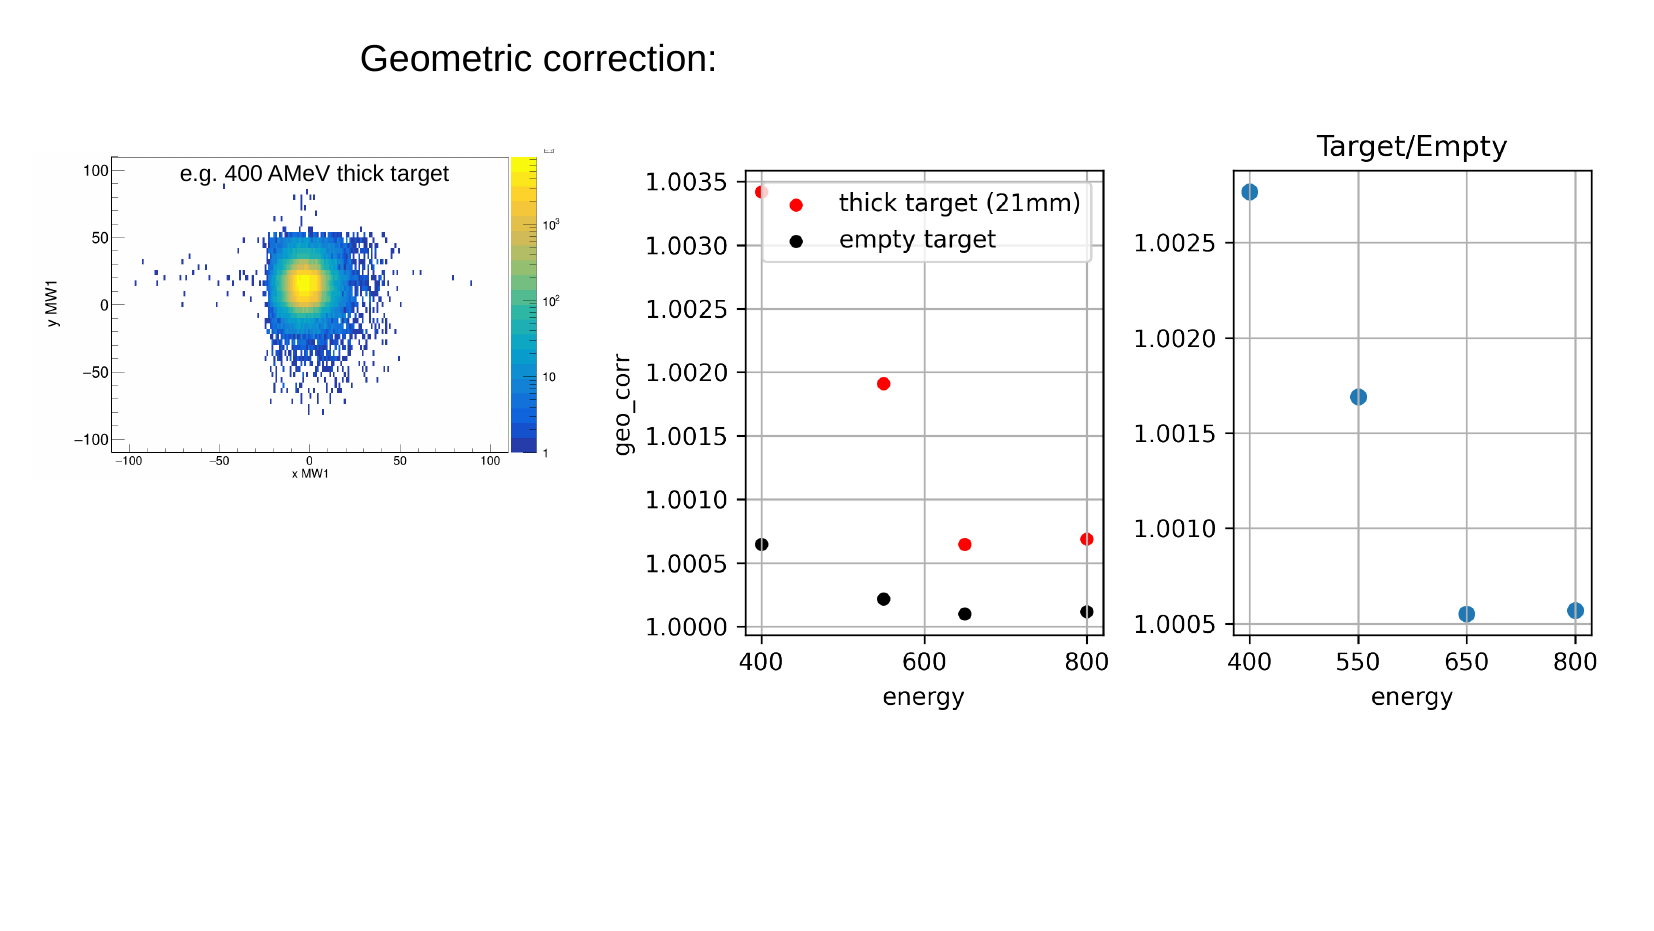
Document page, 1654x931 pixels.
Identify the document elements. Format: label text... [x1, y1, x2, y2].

text_box Geometric correction: [345, 30, 1411, 87]
text_box e.g. 400 AMeV thick target [165, 153, 496, 194]
picture [30, 149, 562, 481]
picture [585, 120, 1621, 736]
